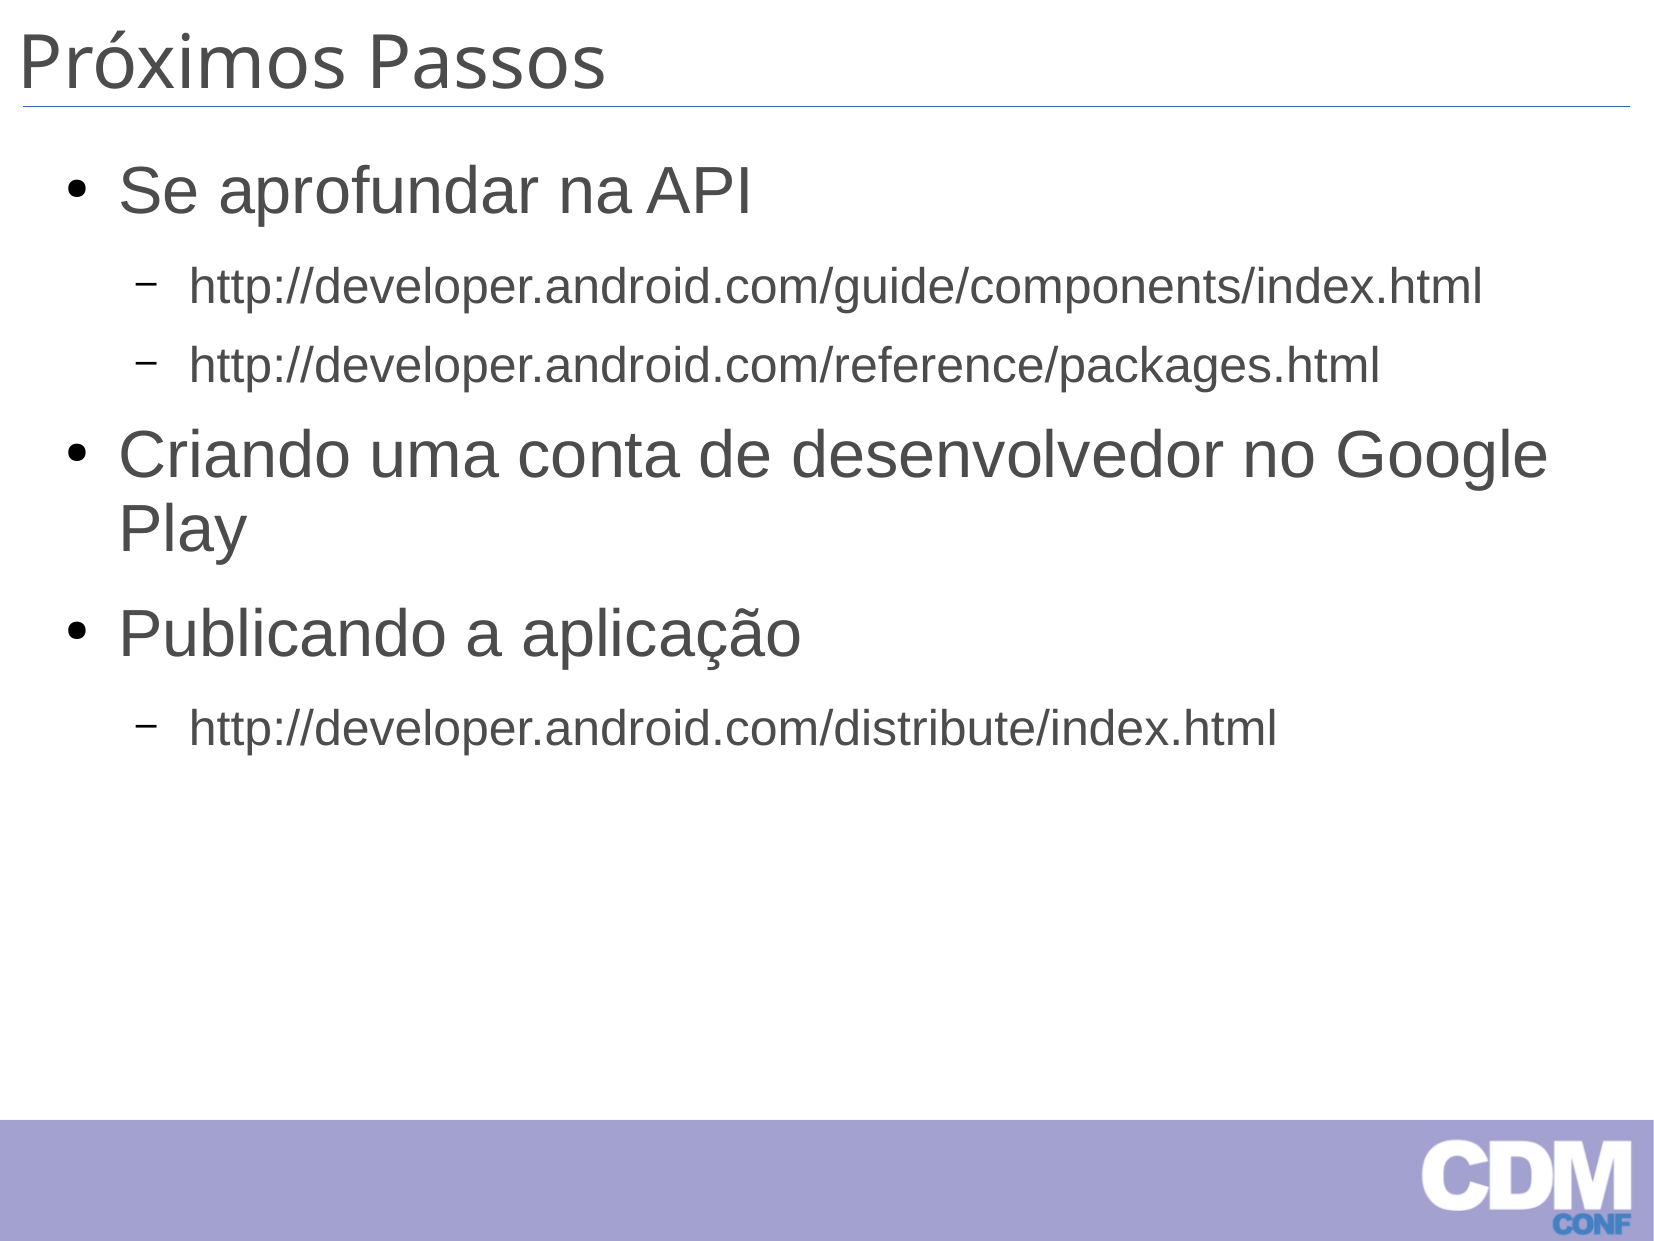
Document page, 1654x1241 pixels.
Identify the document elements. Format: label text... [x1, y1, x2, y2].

list Se aprofundar na API http://developer.android.com/guide/components/index.html http://developer.android.com/reference/packages.html Criando uma conta de desenvolvedor no Google Play Publicando a aplicação http://developer.android.com/distribute/index.html [47, 153, 1607, 1087]
title Próximos Passos [17, 15, 1607, 103]
picture [0, 0, 1654, 1241]
